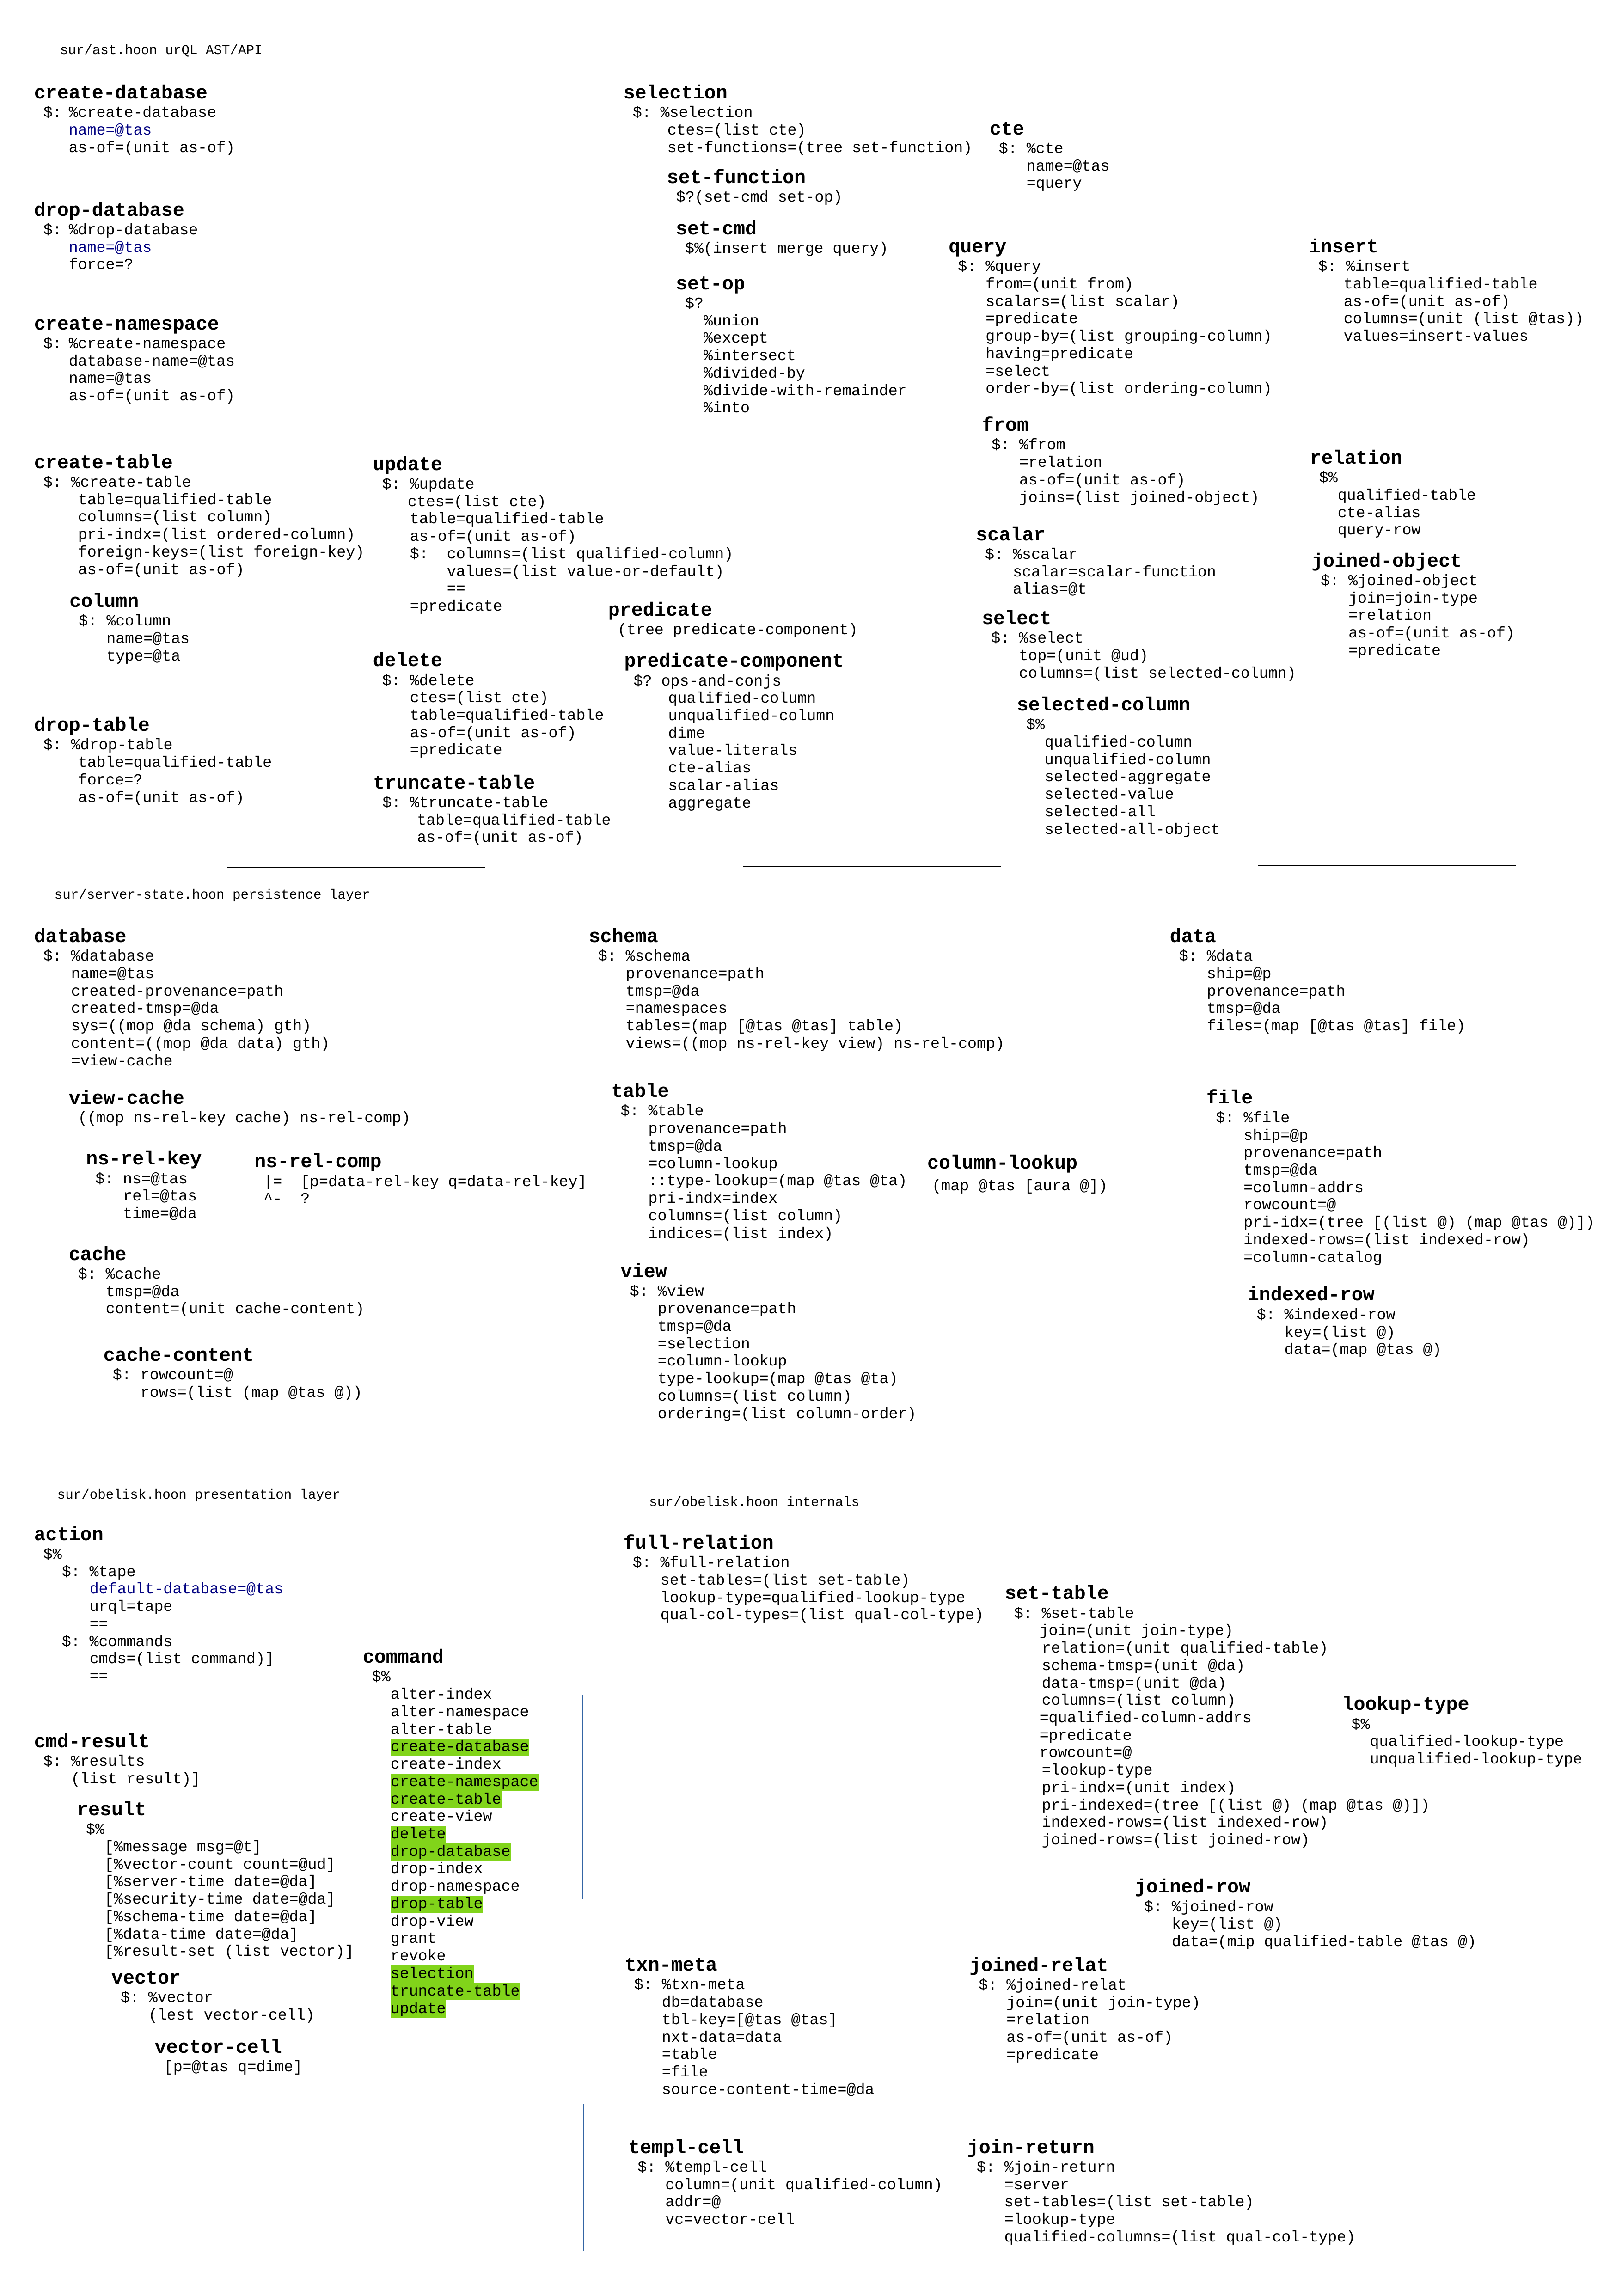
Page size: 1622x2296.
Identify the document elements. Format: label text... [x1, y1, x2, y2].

text_box action $% $: %tape default-database=@tas urql=tape == $: %commands cmds=(list command)] == [27, 1521, 291, 1690]
text_box column $: %column name=@tas type=@ta [62, 588, 210, 669]
text_box view $: %view provenance=path tmsp=@da =selection =column-lookup type-lookup=(map @tas @ta) columns=(list column) ordering=(list column-order) [614, 1258, 942, 1444]
text_box scalar $: %scalar scalar=scalar-function alias=@t [969, 521, 1224, 615]
text_box joined-row $: %joined-row key=(list @) data=(mip qualified-table @tas @) [1128, 1873, 1561, 1955]
text_box lookup-type $% qualified-lookup-type unqualified-lookup-type [1335, 1690, 1622, 1773]
text_box schema $: %schema provenance=path tmsp=@da =namespaces tables=(map [@tas @tas] table) views=((mop ns-rel-key view) ns-rel-comp) [582, 923, 1030, 1056]
text_box indexed-row $: %indexed-row key=(list @) data=(map @tas @) [1241, 1281, 1449, 1363]
text_box ns-rel-comp |= [p=data-rel-key q=data-rel-key] ^- ? [247, 1148, 613, 1218]
text_box column-lookup (map @tas [aura @]) [920, 1149, 1115, 1218]
text_box joined-relat $: %joined-relat join=(unit join-type) =relation as-of=(unit as-of) =predicate [962, 1952, 1208, 2070]
text_box vector $: %vector (lest vector-cell) [104, 1964, 340, 2028]
text_box cte $: %cte name=@tas =query [983, 115, 1157, 201]
text_box command $% alter-index alter-namespace alter-table create-database create-index create-namespace create-table create-view delete drop-database drop-index drop-namespace drop-table drop-view grant revoke selection truncate-table update [356, 1643, 568, 2021]
text_box create-namespace $: %create-namespace database-name=@tas name=@tas as-of=(unit as-of) [27, 310, 242, 409]
text_box set-function $?(set-cmd set-op) [660, 164, 869, 210]
text_box drop-database $: %drop-database name=@tas force=? [27, 196, 275, 279]
text_box set-cmd $%(insert merge query) [669, 215, 921, 262]
text_box data $: %data ship=@p provenance=path tmsp=@da files=(map [@tas @tas] file) [1163, 923, 1491, 1043]
text_box from $: %from =relation as-of=(unit as-of) joins=(list joined-object) [975, 411, 1288, 523]
text_box create-database $: %create-database name=@tas as-of=(unit as-of) [27, 79, 242, 166]
text_box cache-content $: rowcount=@ rows=(list (map @tas @)) [97, 1341, 400, 1408]
text_box sur/server-state.hoon persistence layer [48, 884, 377, 906]
text_box delete $: %delete ctes=(list cte) table=qualified-table as-of=(unit as-of) =predicate [366, 647, 611, 766]
text_box sur/obelisk.hoon presentation layer [50, 1484, 348, 1506]
text_box sur/ast.hoon urQL AST/API [53, 40, 269, 62]
text_box insert $: %insert table=qualified-table as-of=(unit as-of) columns=(unit (list @tas)) values=insert-values [1302, 233, 1591, 362]
text_box select $: %select top=(unit @ud) columns=(list selected-column) [975, 605, 1305, 704]
text_box file $: %file ship=@p provenance=path tmsp=@da =column-addrs rowcount=@ pri-idx=(tree [(list @) (map @tas @)]) indexed-rows=(list indexed-row) =column-catalog [1200, 1084, 1602, 1284]
text_box cache $: %cache tmsp=@da content=(unit cache-content) [62, 1241, 392, 1324]
text_box query $: %query from=(unit from) scalars=(list scalar) =predicate group-by=(list grouping-column) having=predicate =select order-by=(list ordering-column) [942, 233, 1289, 407]
text_box truncate-table $: %truncate-table table=qualified-table as-of=(unit as-of) [366, 769, 618, 881]
text_box selection $: %selection ctes=(list cte) set-functions=(tree set-function) [617, 79, 990, 178]
text_box view-cache ((mop ns-rel-key cache) ns-rel-comp) [62, 1084, 444, 1149]
text_box relation $% qualified-table cte-alias query-row [1303, 444, 1518, 543]
text_box full-relation $: %full-relation set-tables=(list set-table) lookup-type=qualified-lookup-type qual-col-types=(list qual-col-type) [617, 1529, 997, 1632]
text_box update $: %update ctes=(list cte) table=qualified-table as-of=(unit as-of) $: columns=(list qualified-column) values=(list value-or-default) == =predicate [366, 451, 744, 619]
text_box drop-table $: %drop-table table=qualified-table force=? as-of=(unit as-of) [27, 711, 279, 813]
text_box templ-cell $: %templ-cell column=(unit qualified-column) addr=@ vc=vector-cell [621, 2134, 968, 2246]
text_box predicate (tree predicate-component) [601, 596, 914, 649]
text_box set-op $? %union %except %intersect %divided-by %divide-with-remainder %into [669, 270, 973, 434]
text_box joined-object $: %joined-object join=join-type =relation as-of=(unit as-of) =predicate [1304, 547, 1556, 663]
text_box vector-cell [p=@tas q=dime] [148, 2033, 319, 2093]
text_box ns-rel-key $: ns=@tas rel=@tas time=@da [79, 1145, 244, 1227]
text_box cmd-result $: %results (list result)] [27, 1728, 244, 1792]
text_box result $% [%message msg=@t] [%vector-count count=@ud] [%server-time date=@da] [%security-time date=@da] [%schema-time date=@da] [%data-time date=@da] [%result-set (list vector)] [70, 1796, 356, 1965]
text_box txn-meta $: %txn-meta db=database tbl-key=[@tas @tas] nxt-data=data =table =file source-content-time=@da [618, 1951, 897, 2116]
text_box table $: %table provenance=path tmsp=@da =column-lookup ::type-lookup=(map @tas @ta) pri-indx=index columns=(list column) indices=(list index) [605, 1078, 914, 1251]
text_box predicate-component $? ops-and-conjs qualified-column unqualified-column dime value-literals cte-alias scalar-alias aggregate [617, 649, 868, 818]
text_box selected-column $% qualified-column unqualified-column selected-aggregate selected-value selected-all selected-all-object [1010, 704, 1279, 842]
text_box create-table $: %create-table table=qualified-table columns=(list column) pri-indx=(list ordered-column) foreign-keys=(list foreign-key) as-of=(unit as-of) [27, 449, 372, 582]
text_box database $: %database name=@tas created-provenance=path created-tmsp=@da sys=((mop @da schema) gth) content=((mop @da data) gth) =view-cache [27, 923, 337, 1074]
text_box join-return $: %join-return =server set-tables=(list set-table) =lookup-type qualified-columns=(list qual-col-type) [961, 2134, 1377, 2250]
text_box sur/obelisk.hoon internals [642, 1492, 867, 1514]
text_box set-table $: %set-table join=(unit join-type) relation=(unit qualified-table) schema-tmsp=(unit @da) data-tmsp=(unit @da) columns=(list column) =qualified-column-addrs =predicate rowcount=@ =lookup-type pri-indx=(unit index) pri-indexed=(tree [(list @) (map @tas @)]) indexed-rows=(list indexed-row) joined-rows=(list joined-row) [998, 1580, 1452, 1853]
